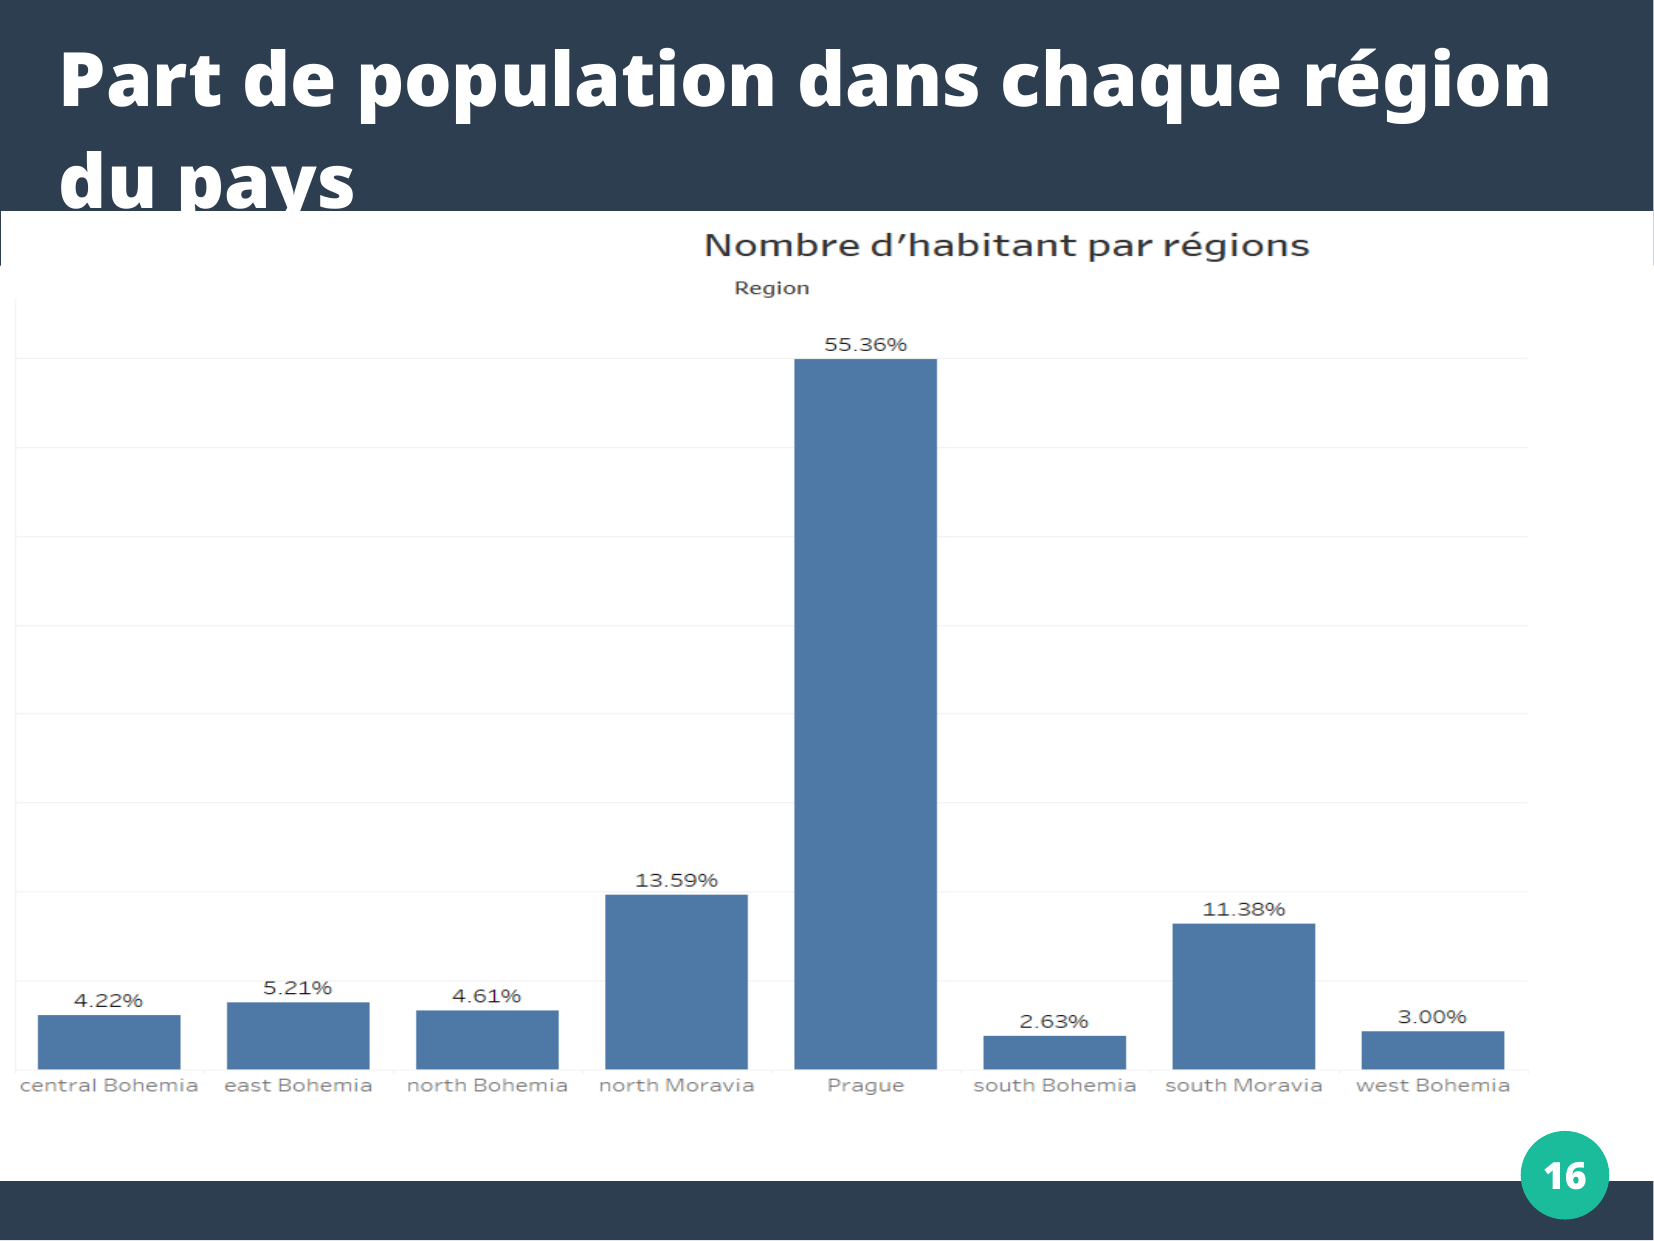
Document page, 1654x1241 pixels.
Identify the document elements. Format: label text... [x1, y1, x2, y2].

picture [1, 211, 1654, 1111]
title Part de population dans chaque région du pays [59, 49, 1595, 207]
